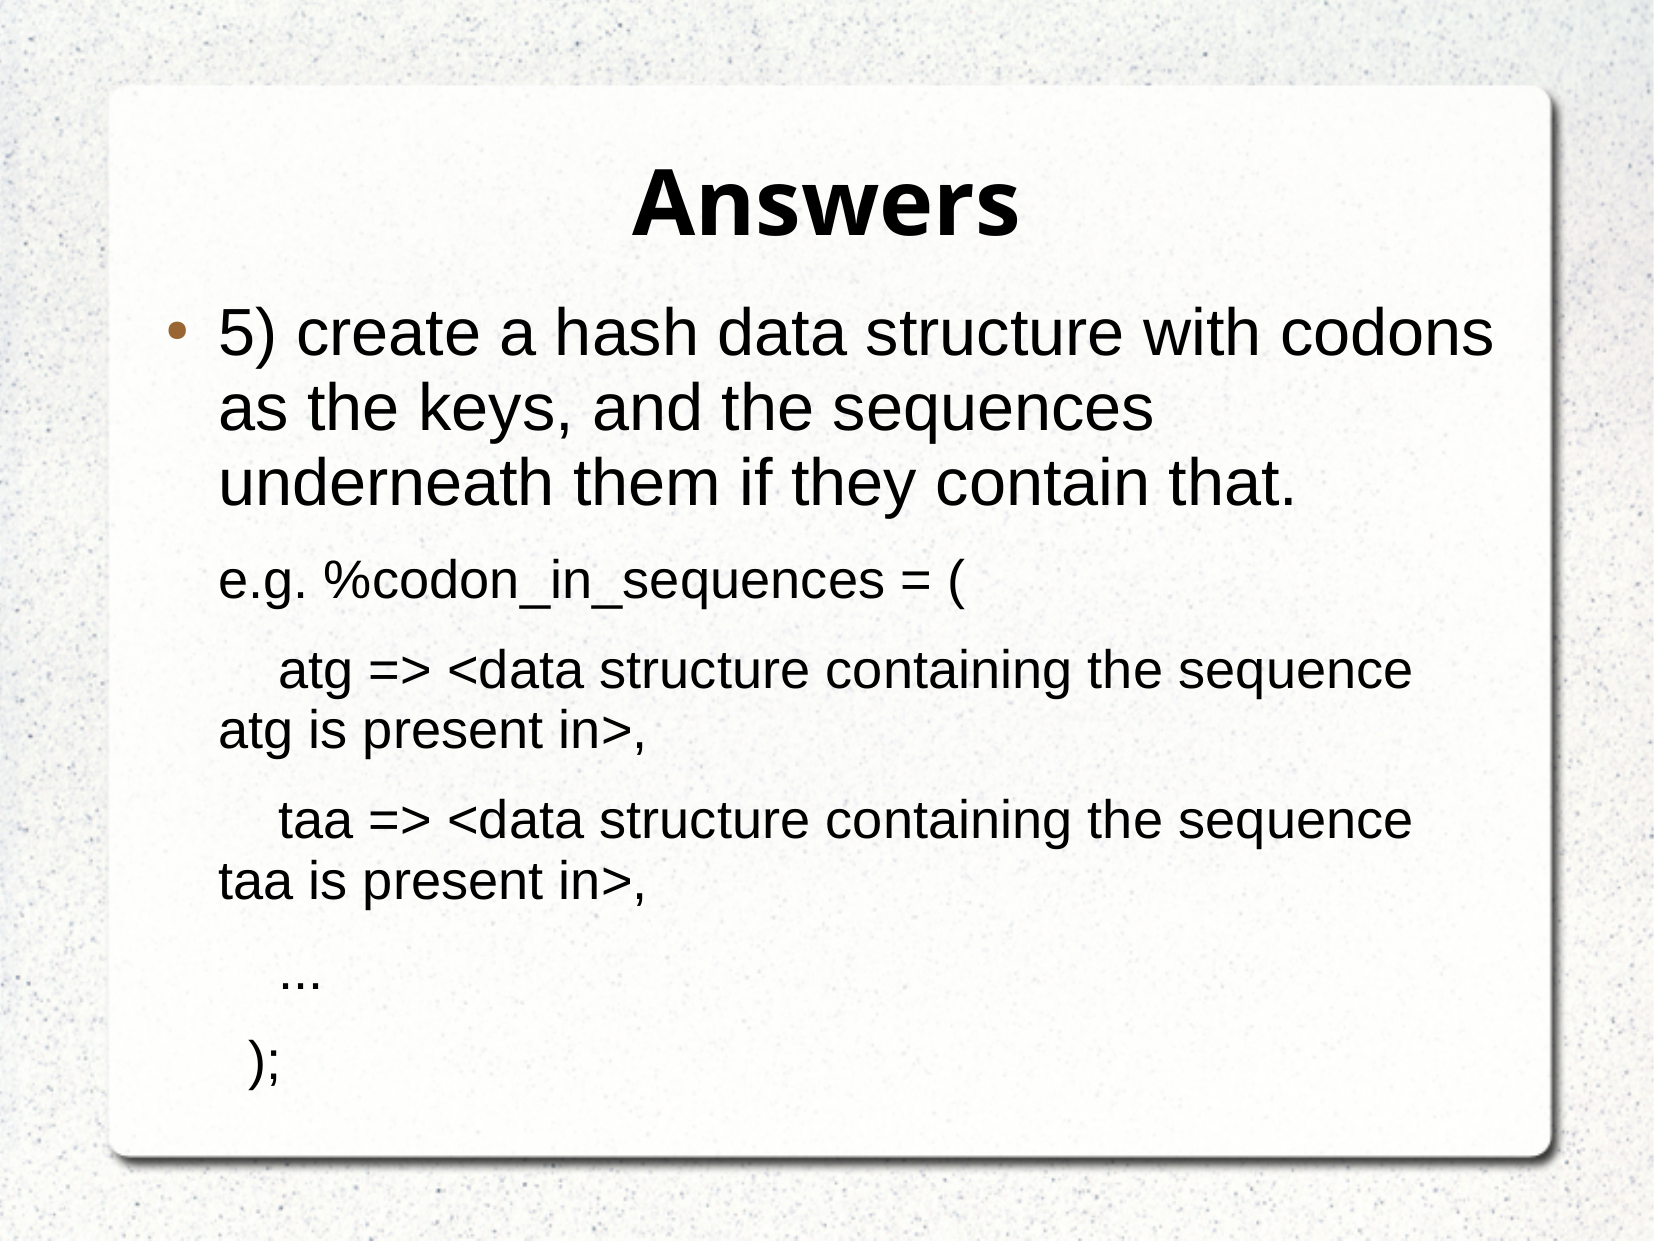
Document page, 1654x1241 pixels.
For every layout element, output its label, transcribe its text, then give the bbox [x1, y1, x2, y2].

list 5) create a hash data structure with codons as the keys, and the sequences underneath them if they contain that. e.g. %codon_in_sequences = ( atg => <data structure containing the sequence atg is present in>, taa => <data structure containing the sequence taa is present in>, ... ); [147, 295, 1506, 1091]
title Answers [118, 96, 1536, 304]
picture [0, 0, 1654, 1241]
